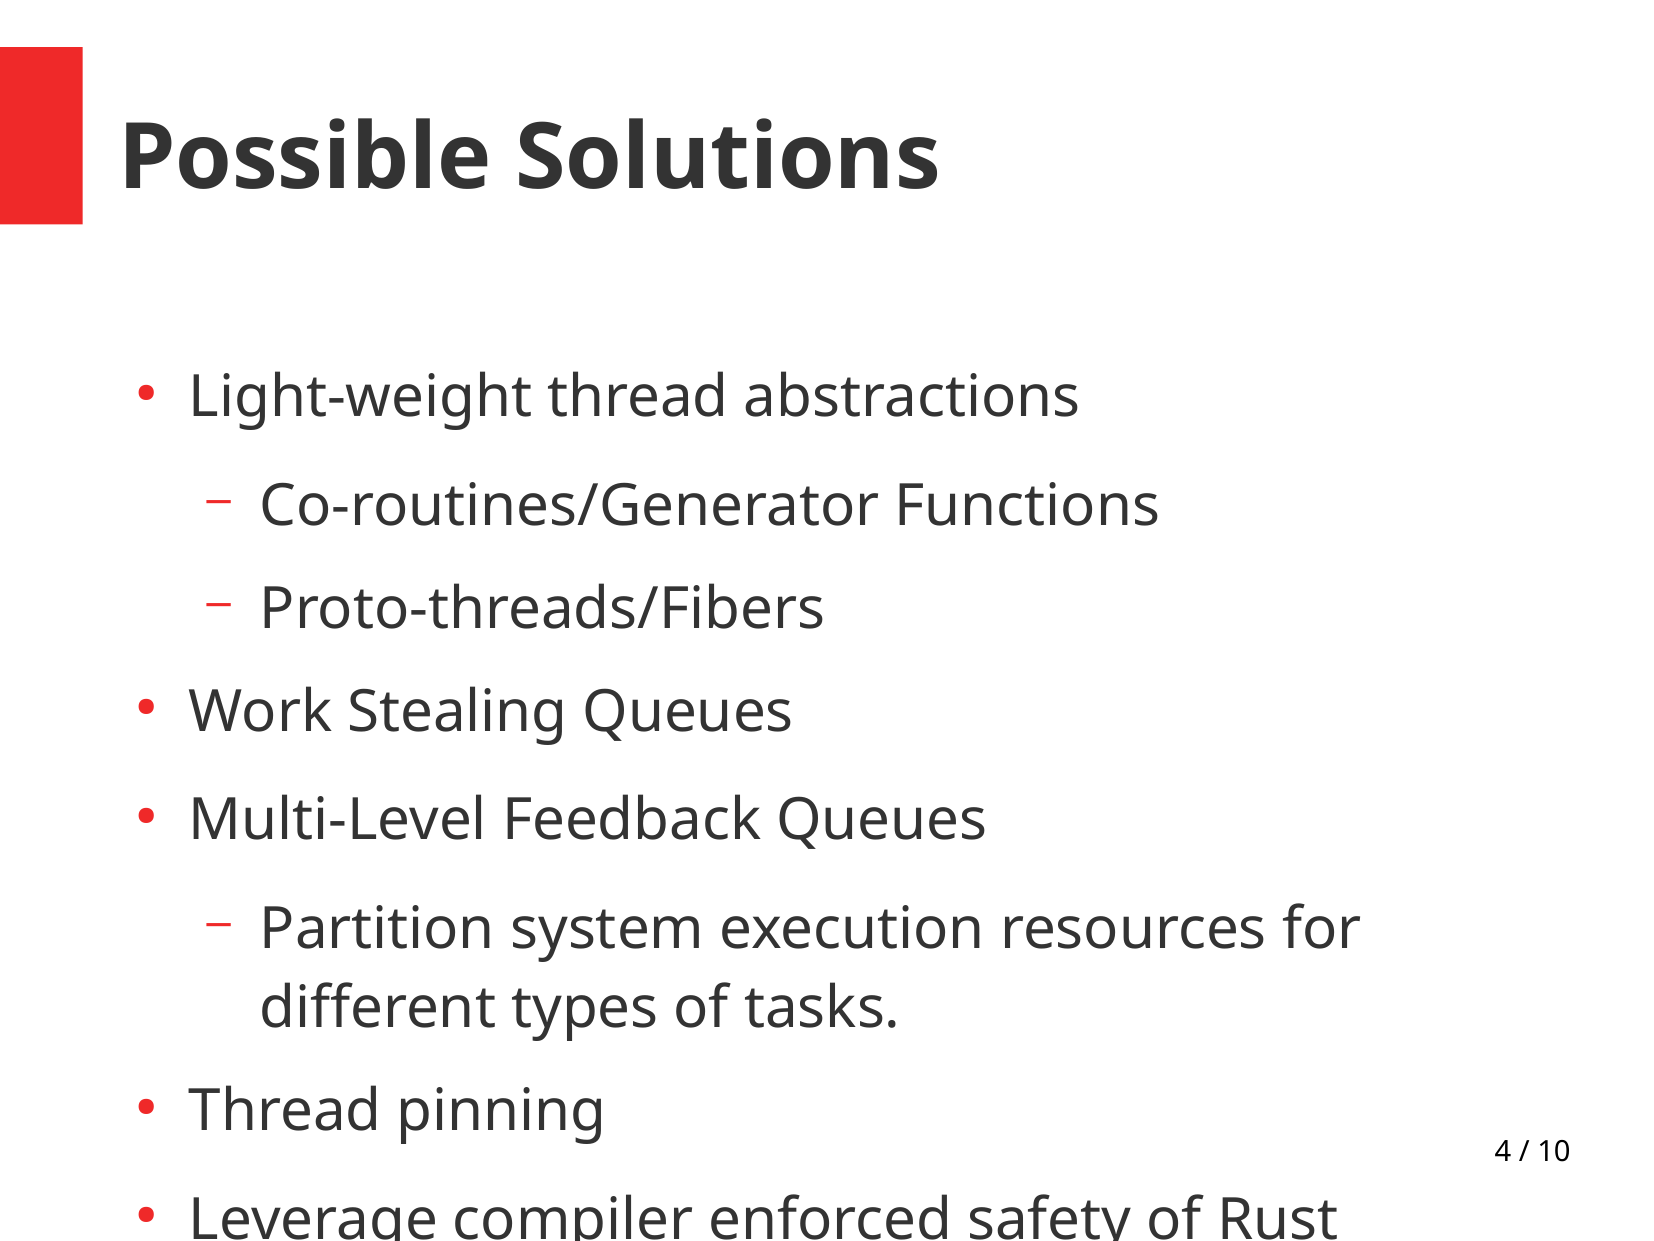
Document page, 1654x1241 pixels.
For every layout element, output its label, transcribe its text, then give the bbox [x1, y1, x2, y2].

title Possible Solutions [118, 49, 1571, 257]
list Light-weight thread abstractions Co-routines/Generator Functions Proto-threads/Fibers Work Stealing Queues Multi-Level Feedback Queues Partition system execution resources for different types of tasks. Thread pinning Leverage compiler enforced safety of Rust [118, 354, 1536, 1074]
